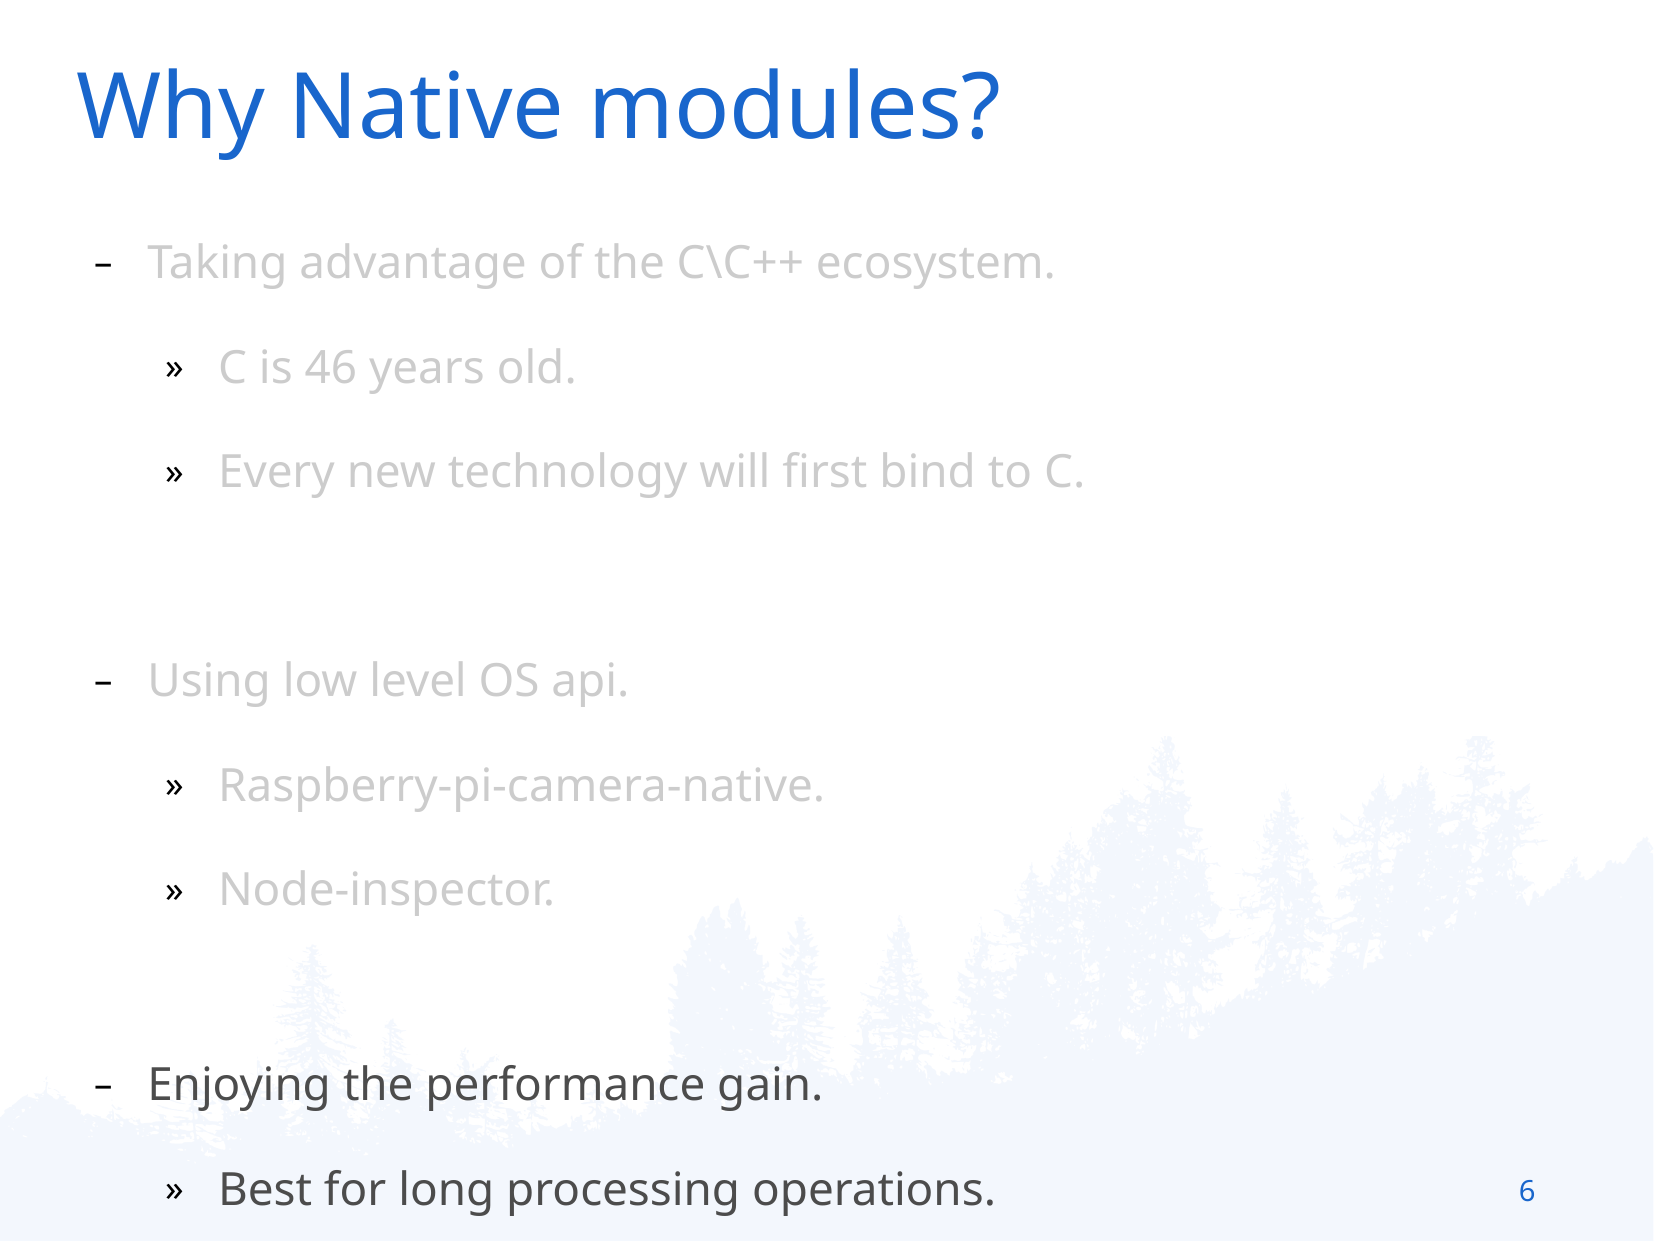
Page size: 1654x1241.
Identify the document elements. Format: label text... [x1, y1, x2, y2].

list Taking advantage of the C\C++ ecosystem. C is 46 years old. Every new technology will first bind to C. Using low level OS api. Raspberry-pi-camera-native. Node-inspector. Enjoying the performance gain. Best for long processing operations. [76, 217, 1385, 1208]
picture [0, 736, 1654, 1241]
title Why Native modules? [76, 0, 1565, 207]
